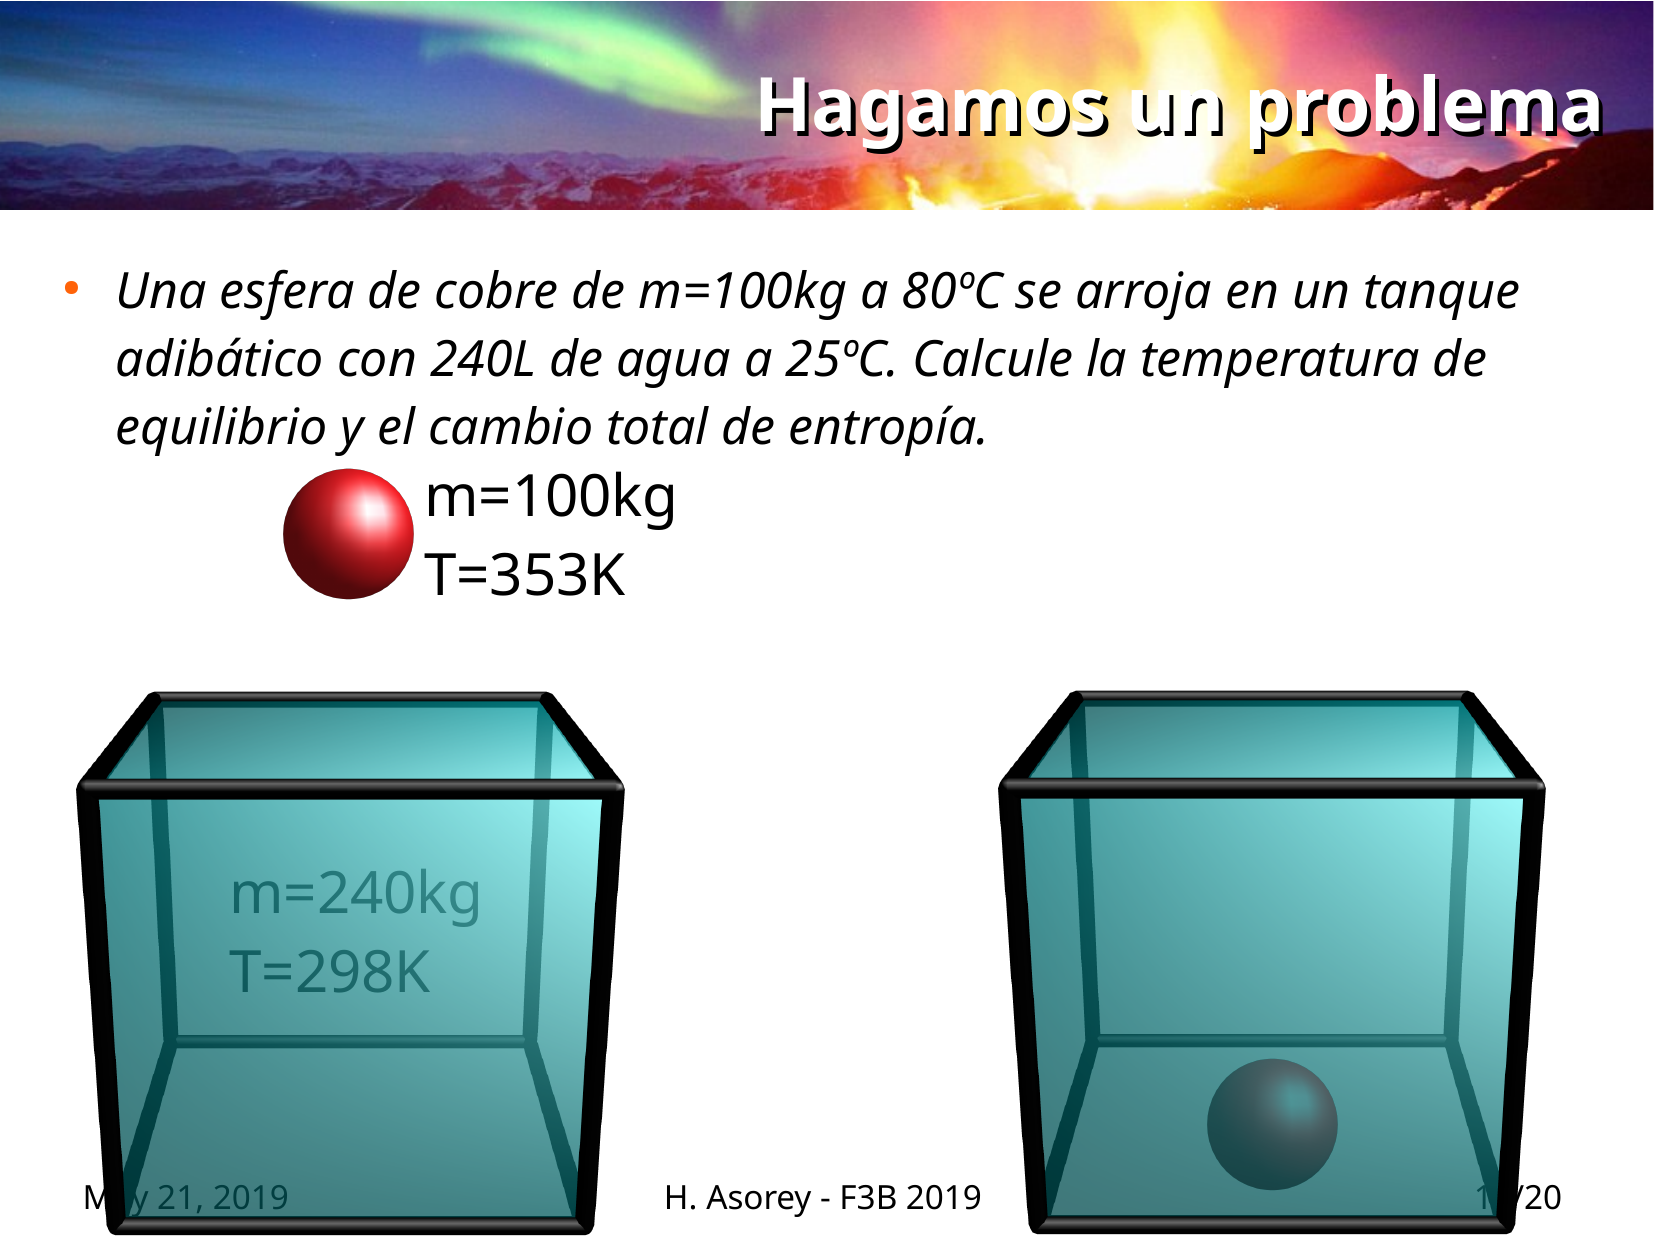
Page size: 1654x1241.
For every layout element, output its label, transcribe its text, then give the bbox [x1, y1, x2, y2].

picture [0, 1, 1654, 210]
list Una esfera de cobre de m=100kg a 80ºC se arroja en un tanque adibático con 240L de agua a 25ºC. Calcule la temperatura de equilibrio y el cambio total de entropía. [45, 255, 1606, 1156]
text_box m=100kg T=353K [409, 446, 678, 604]
title Hagamos un problema [45, 15, 1606, 191]
